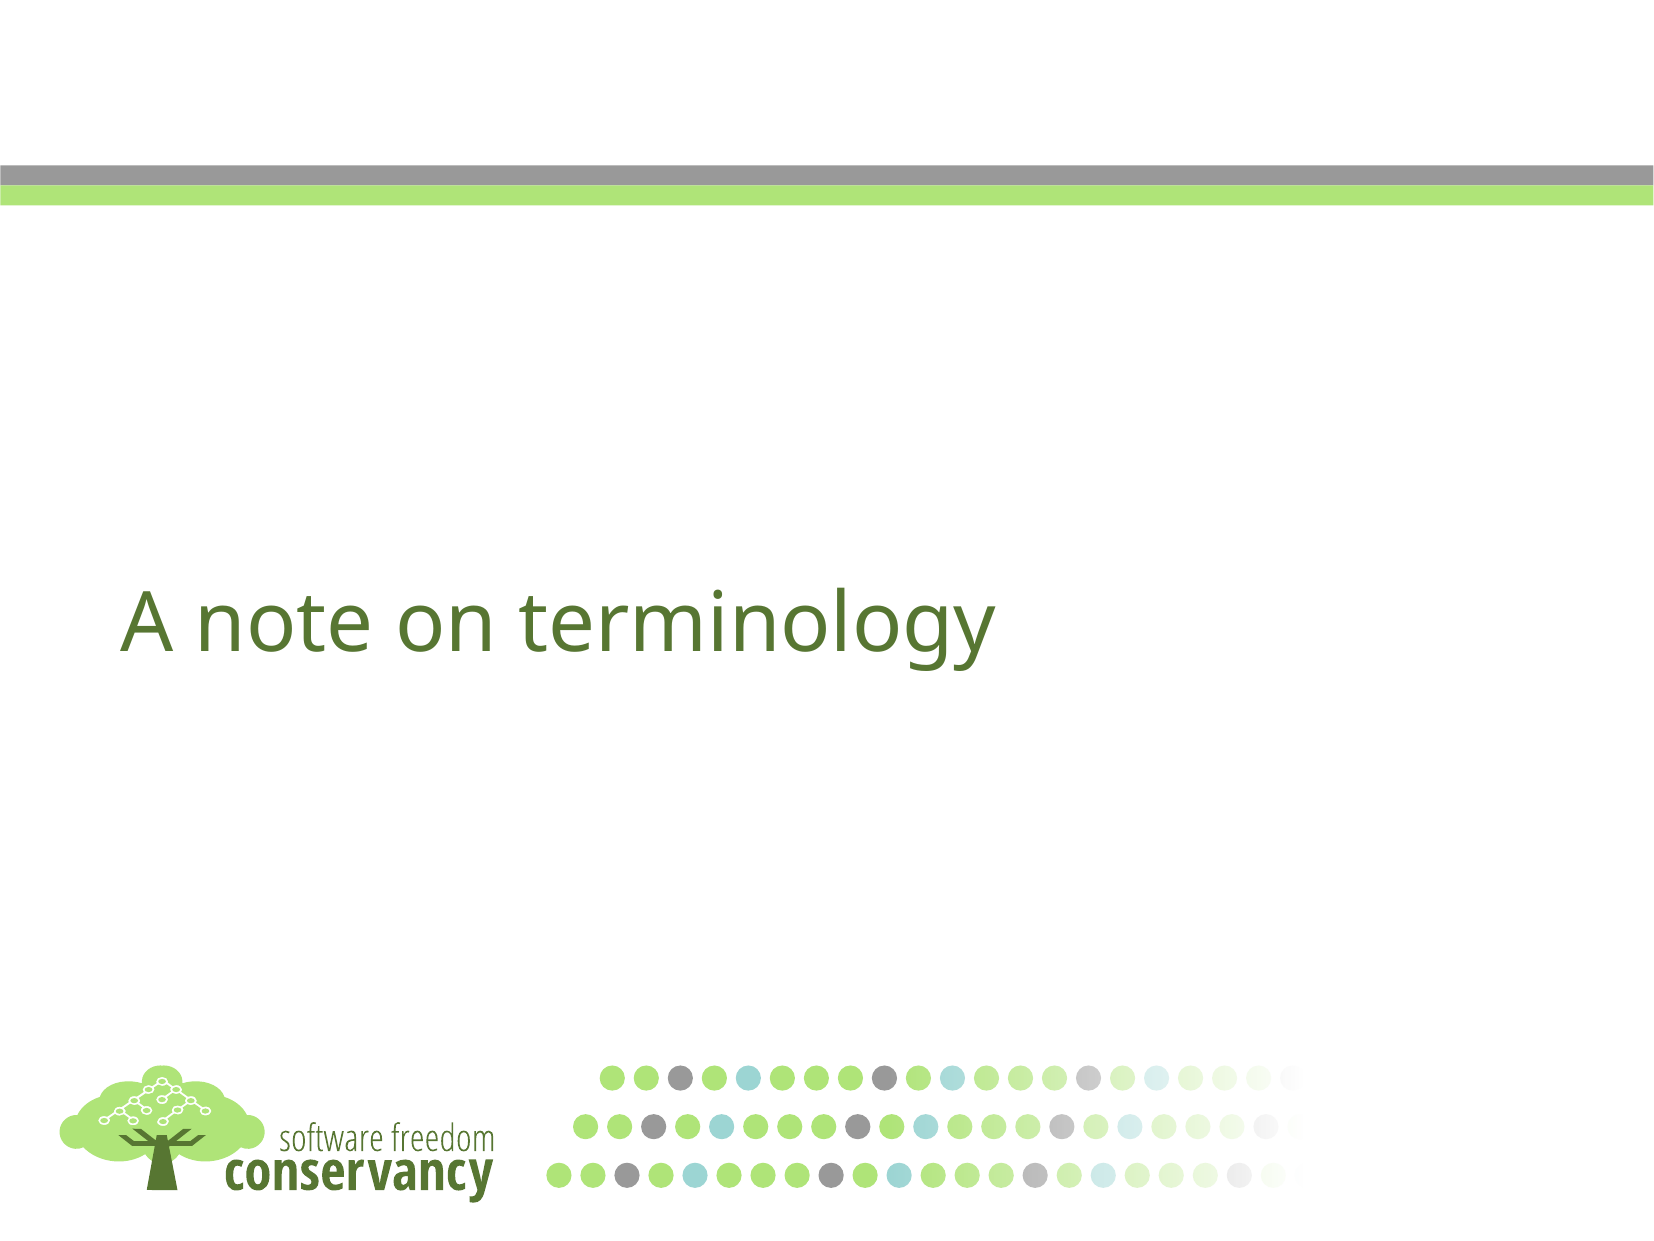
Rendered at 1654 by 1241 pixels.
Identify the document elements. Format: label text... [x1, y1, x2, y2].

title A note on terminology [120, 515, 1576, 723]
